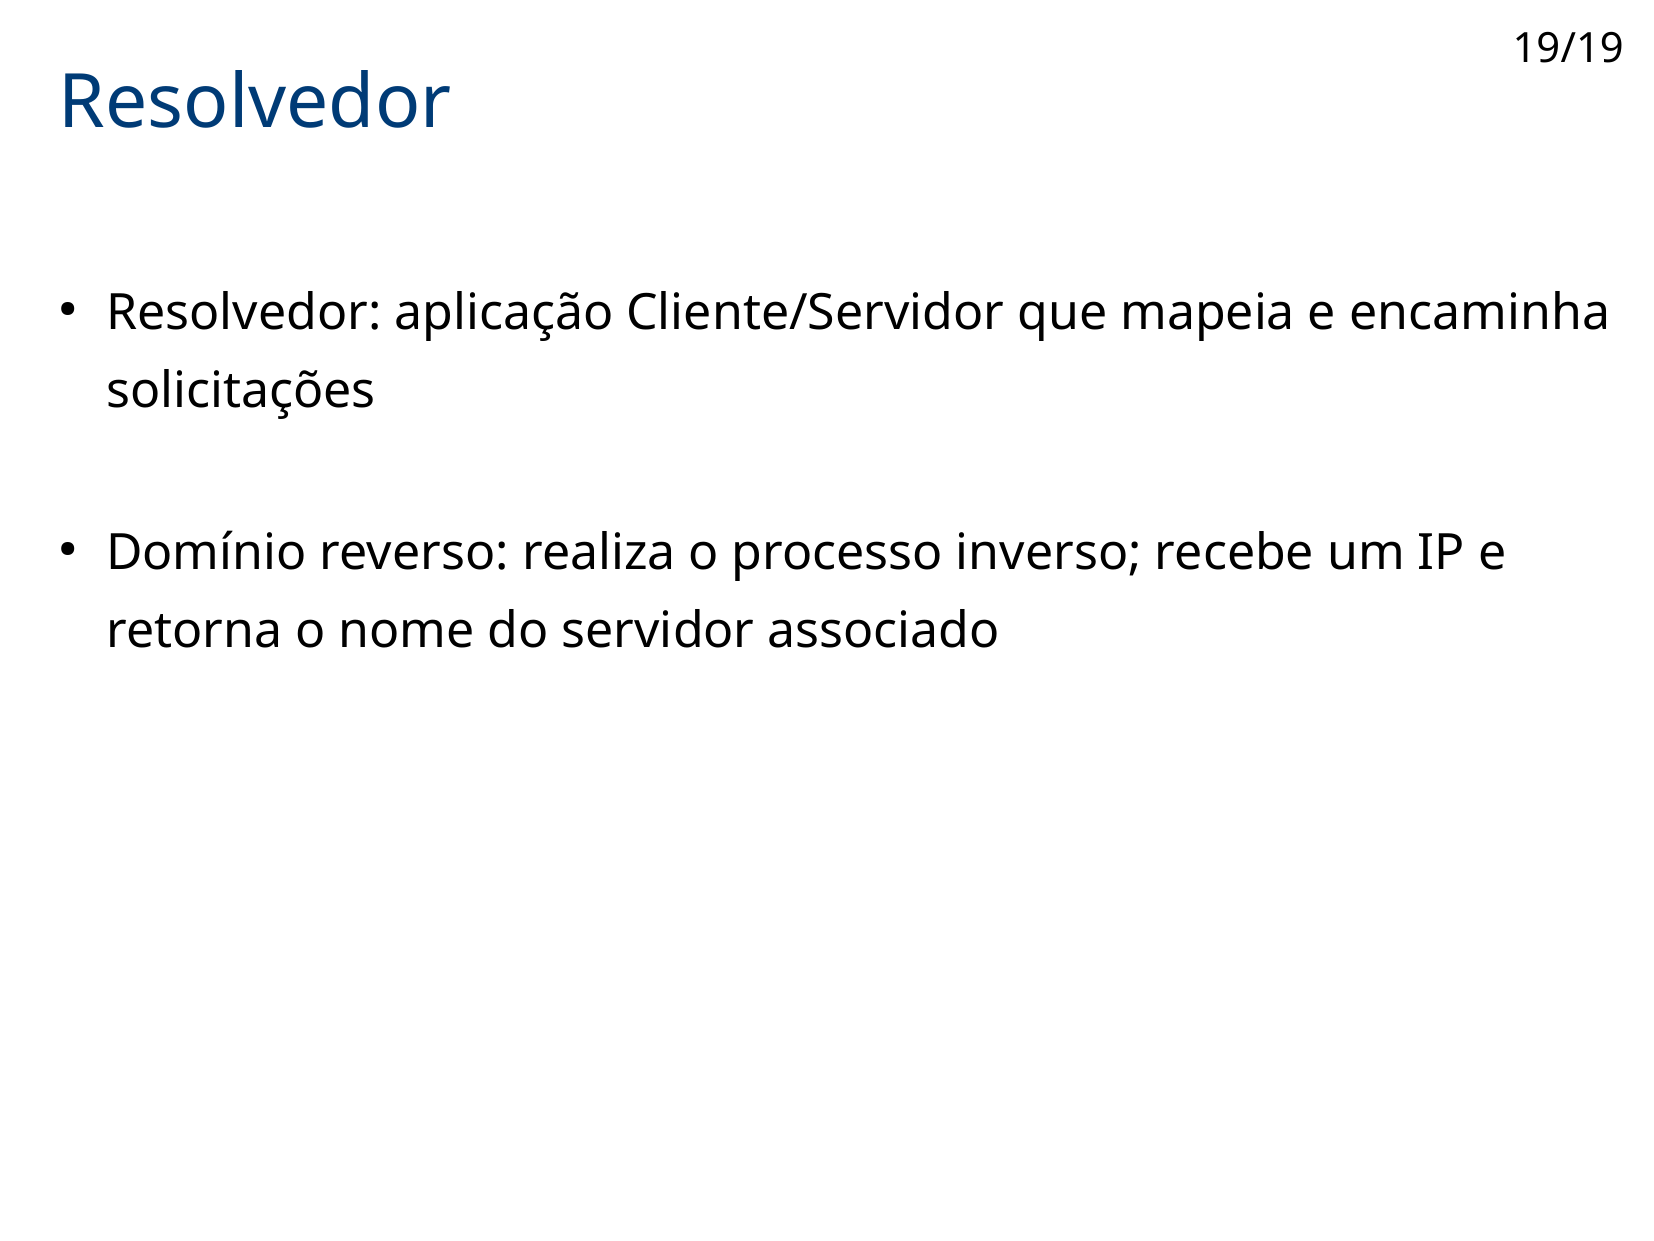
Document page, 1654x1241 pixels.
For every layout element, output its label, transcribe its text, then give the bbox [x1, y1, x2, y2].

list Resolvedor: aplicação Cliente/Servidor que mapeia e encaminha solicitações Domínio reverso: realiza o processo inverso; recebe um IP e retorna o nome do servidor associado [59, 265, 1625, 1211]
title Resolvedor [59, 47, 1625, 166]
